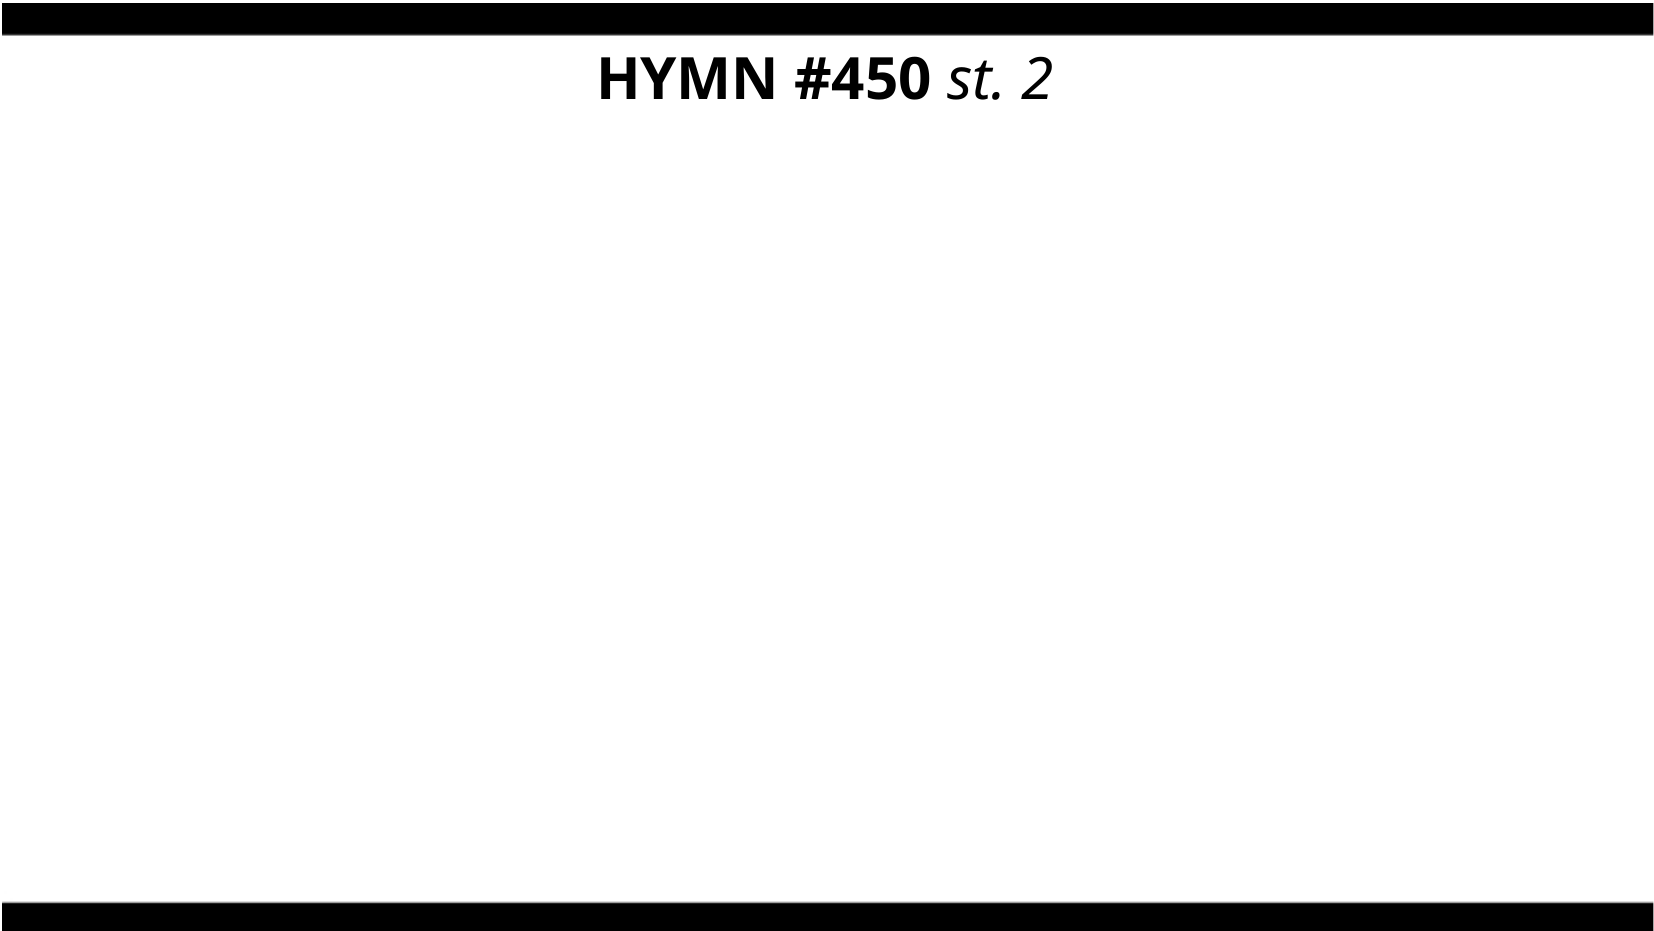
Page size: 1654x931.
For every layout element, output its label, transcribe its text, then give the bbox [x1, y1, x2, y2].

picture [2, 3, 1654, 931]
text_box HYMN #450 st. 2 [60, 30, 1591, 136]
